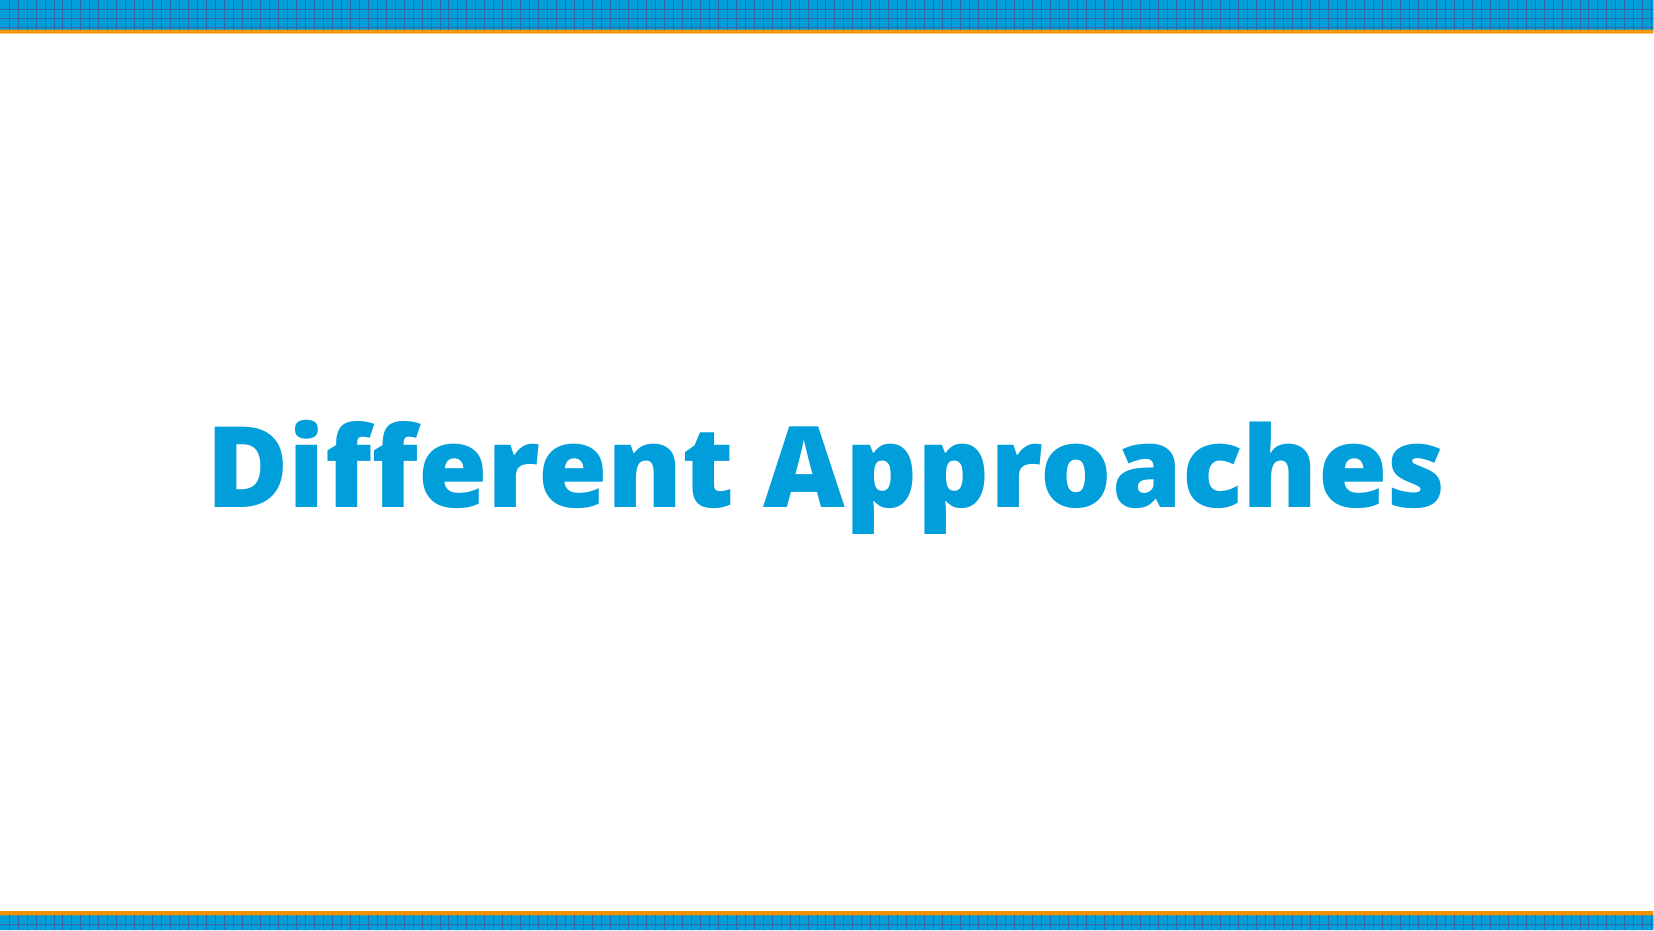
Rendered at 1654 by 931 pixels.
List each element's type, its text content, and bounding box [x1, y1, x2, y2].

subtitle Different Approaches [82, 103, 1571, 824]
